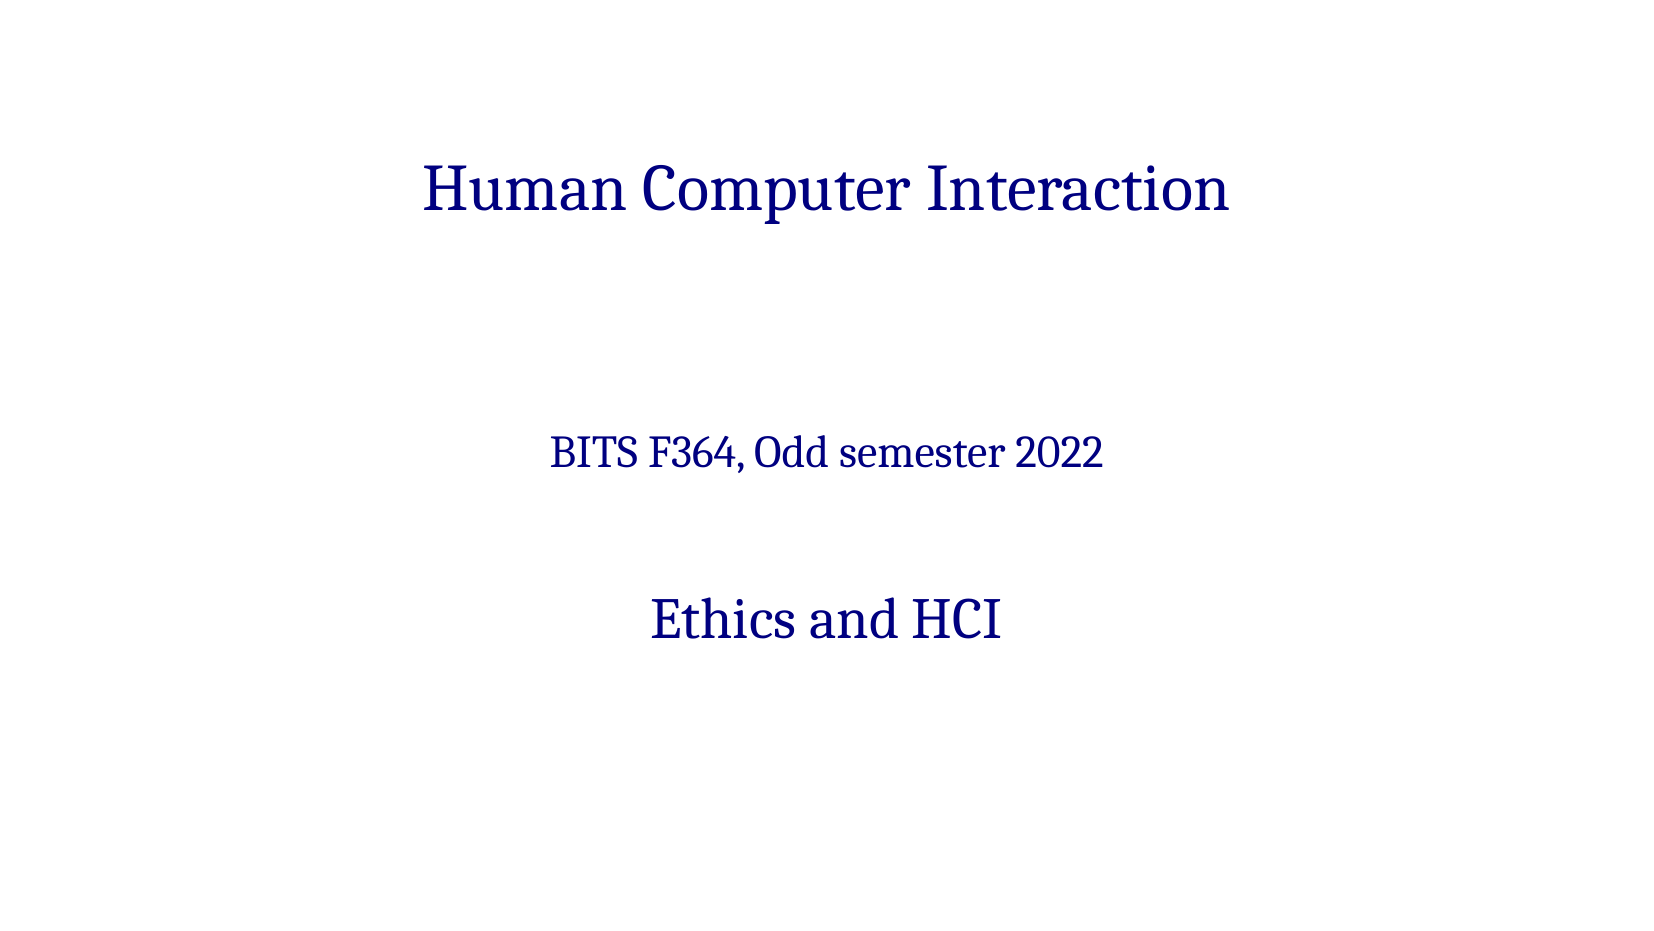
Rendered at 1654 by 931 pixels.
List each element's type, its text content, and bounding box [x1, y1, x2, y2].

subtitle Human Computer Interaction BITS F364, Odd semester 2022 Ethics and HCI [82, 37, 1571, 757]
